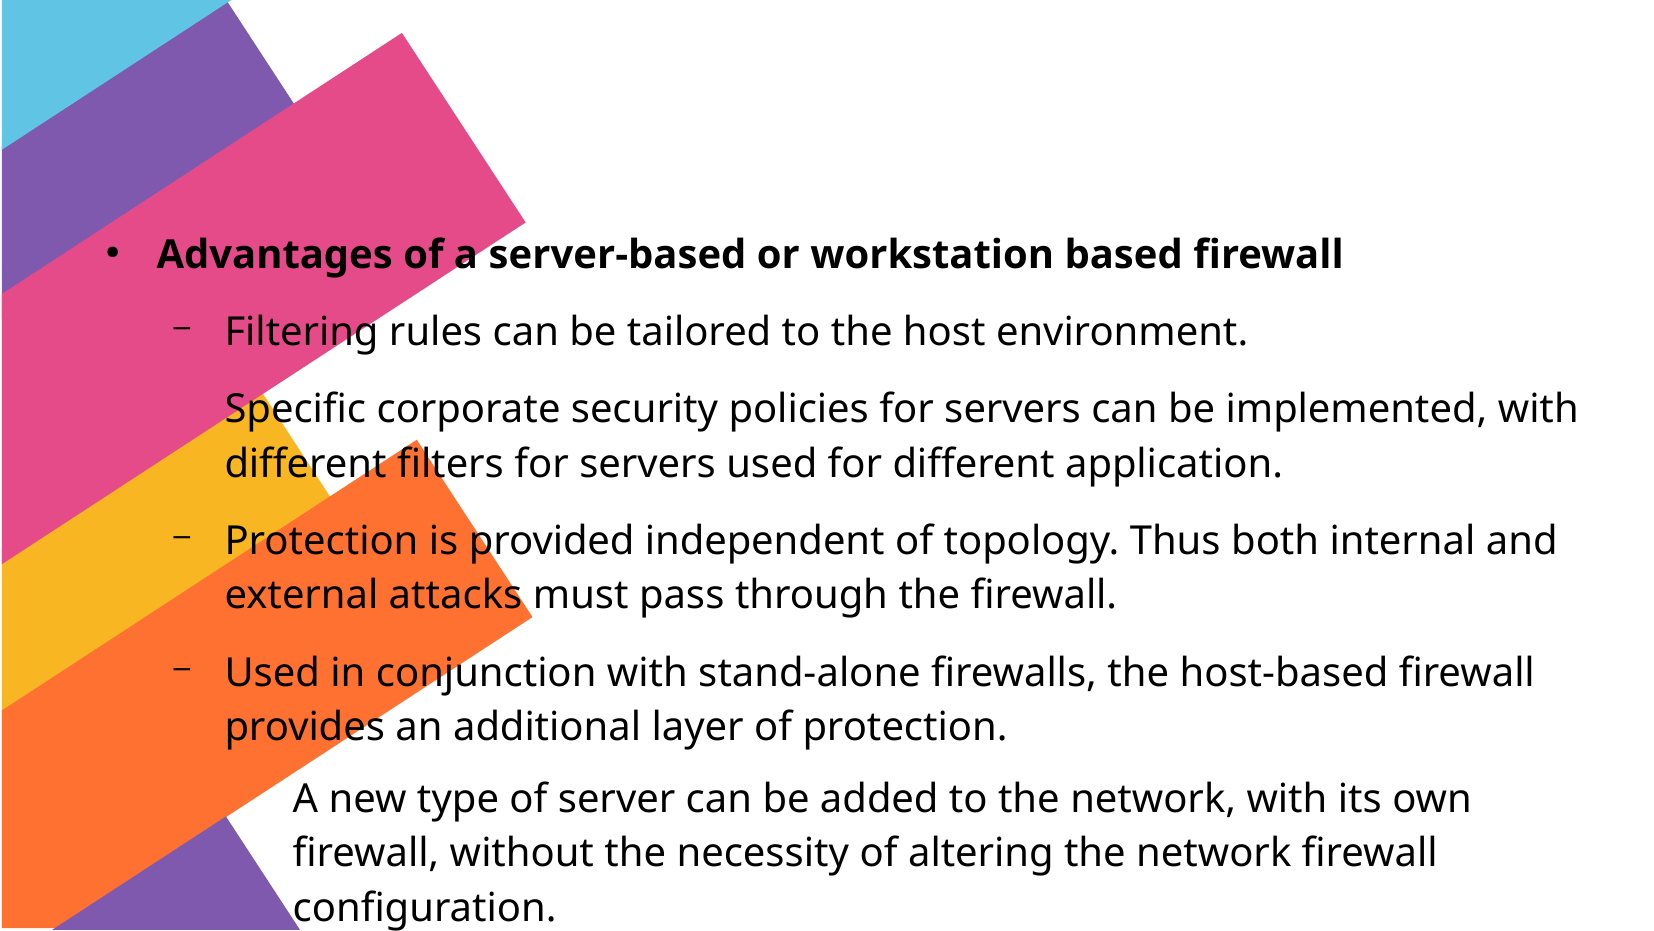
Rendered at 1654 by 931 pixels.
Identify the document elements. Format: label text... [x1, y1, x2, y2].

list Advantages of a server-based or workstation based firewall Filtering rules can be tailored to the host environment. Specific corporate security policies for servers can be implemented, with different filters for servers used for different application. Protection is provided independent of topology. Thus both internal and external attacks must pass through the firewall. Used in conjunction with stand-alone firewalls, the host-based firewall provides an additional layer of protection. A new type of server can be added to the network, with its own firewall, without the necessity of altering the network firewall configuration. [88, 225, 1625, 931]
